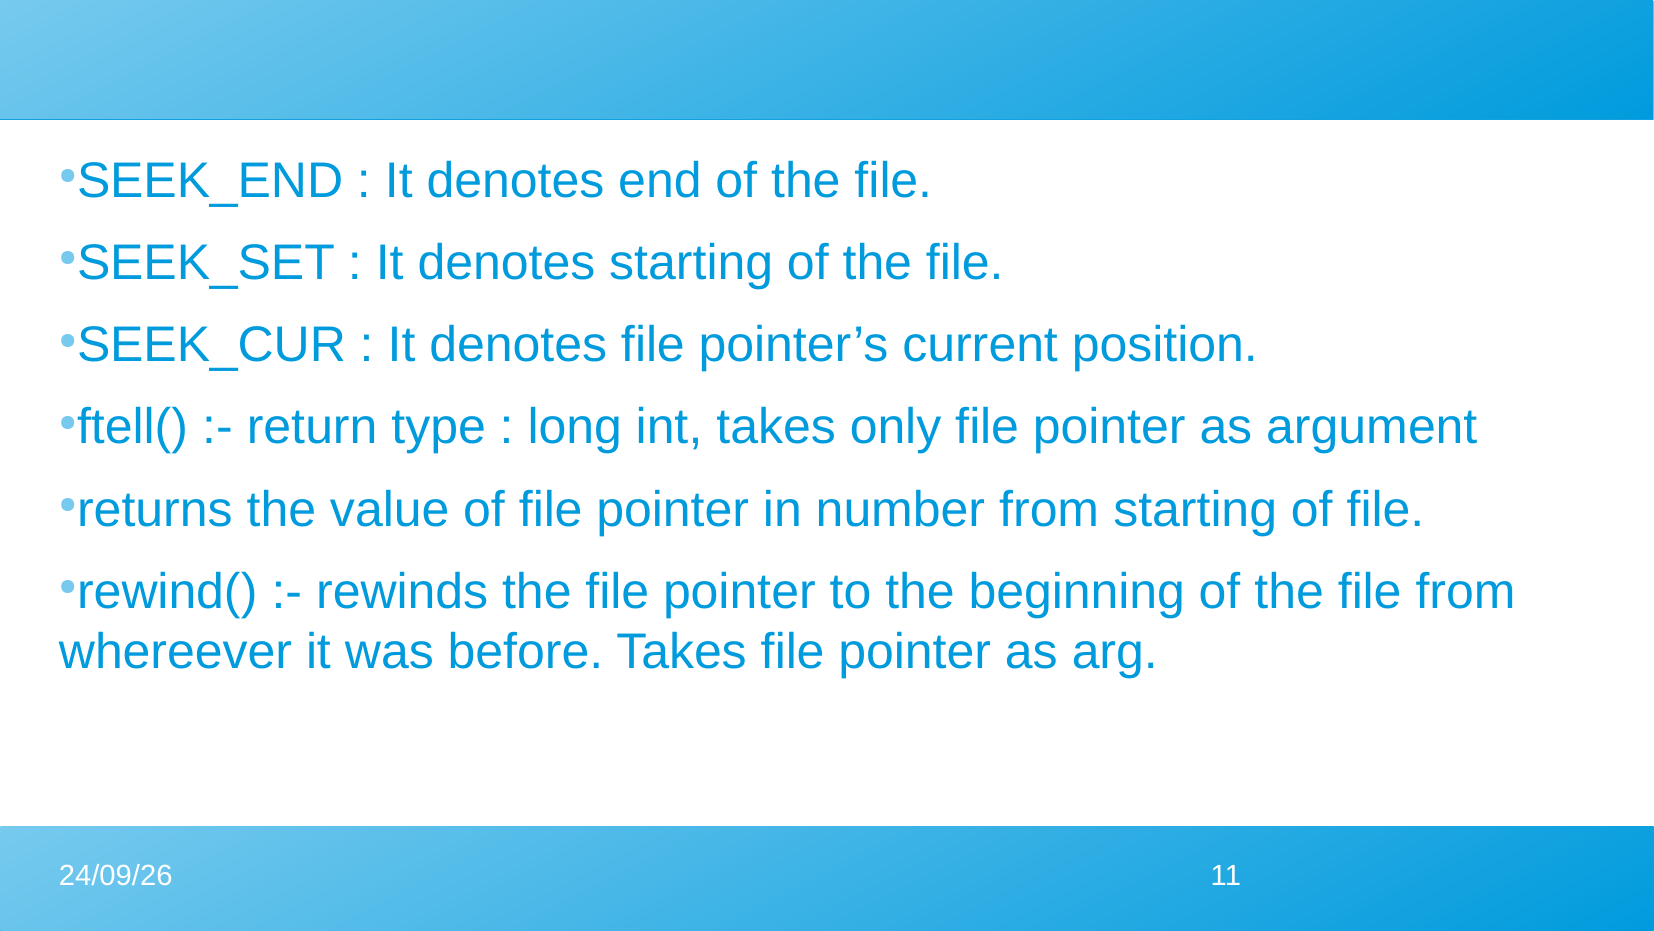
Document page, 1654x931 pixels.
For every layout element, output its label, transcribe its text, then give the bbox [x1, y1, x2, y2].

text_box [1210, 856, 1595, 916]
text_box 21-08-2023 [59, 856, 443, 916]
list SEEK_END : It denotes end of the file. SEEK_SET : It denotes starting of the file. SEEK_CUR : It denotes file pointer’s current position. ftell() :- return type : long int, takes only file pointer as argument returns the value of file pointer in number from starting of file. rewind() :- rewinds the file pointer to the beginning of the file from whereever it was before. Takes file pointer as arg. [59, 147, 1595, 768]
